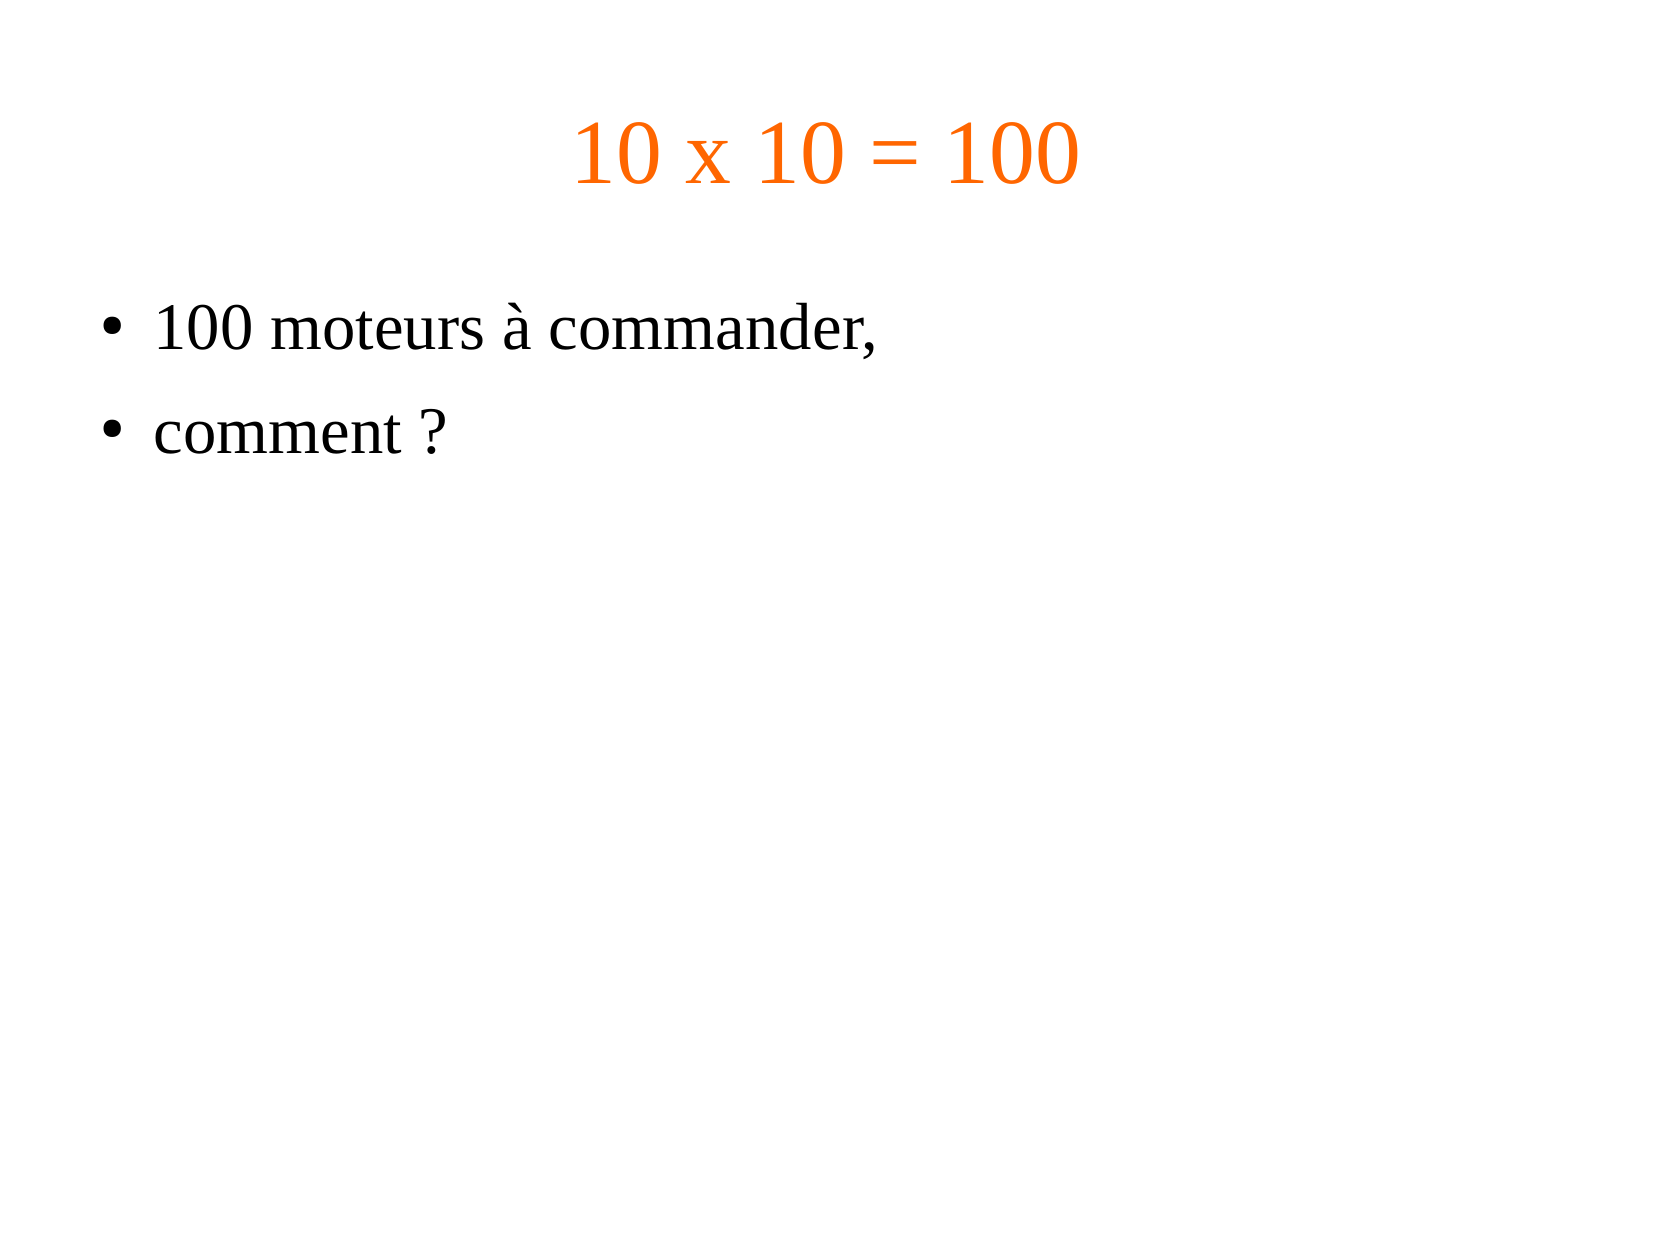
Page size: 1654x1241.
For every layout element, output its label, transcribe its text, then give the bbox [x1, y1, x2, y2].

list 100 moteurs à commander, comment ? [82, 290, 1538, 1010]
title 10 x 10 = 100 [82, 49, 1571, 257]
